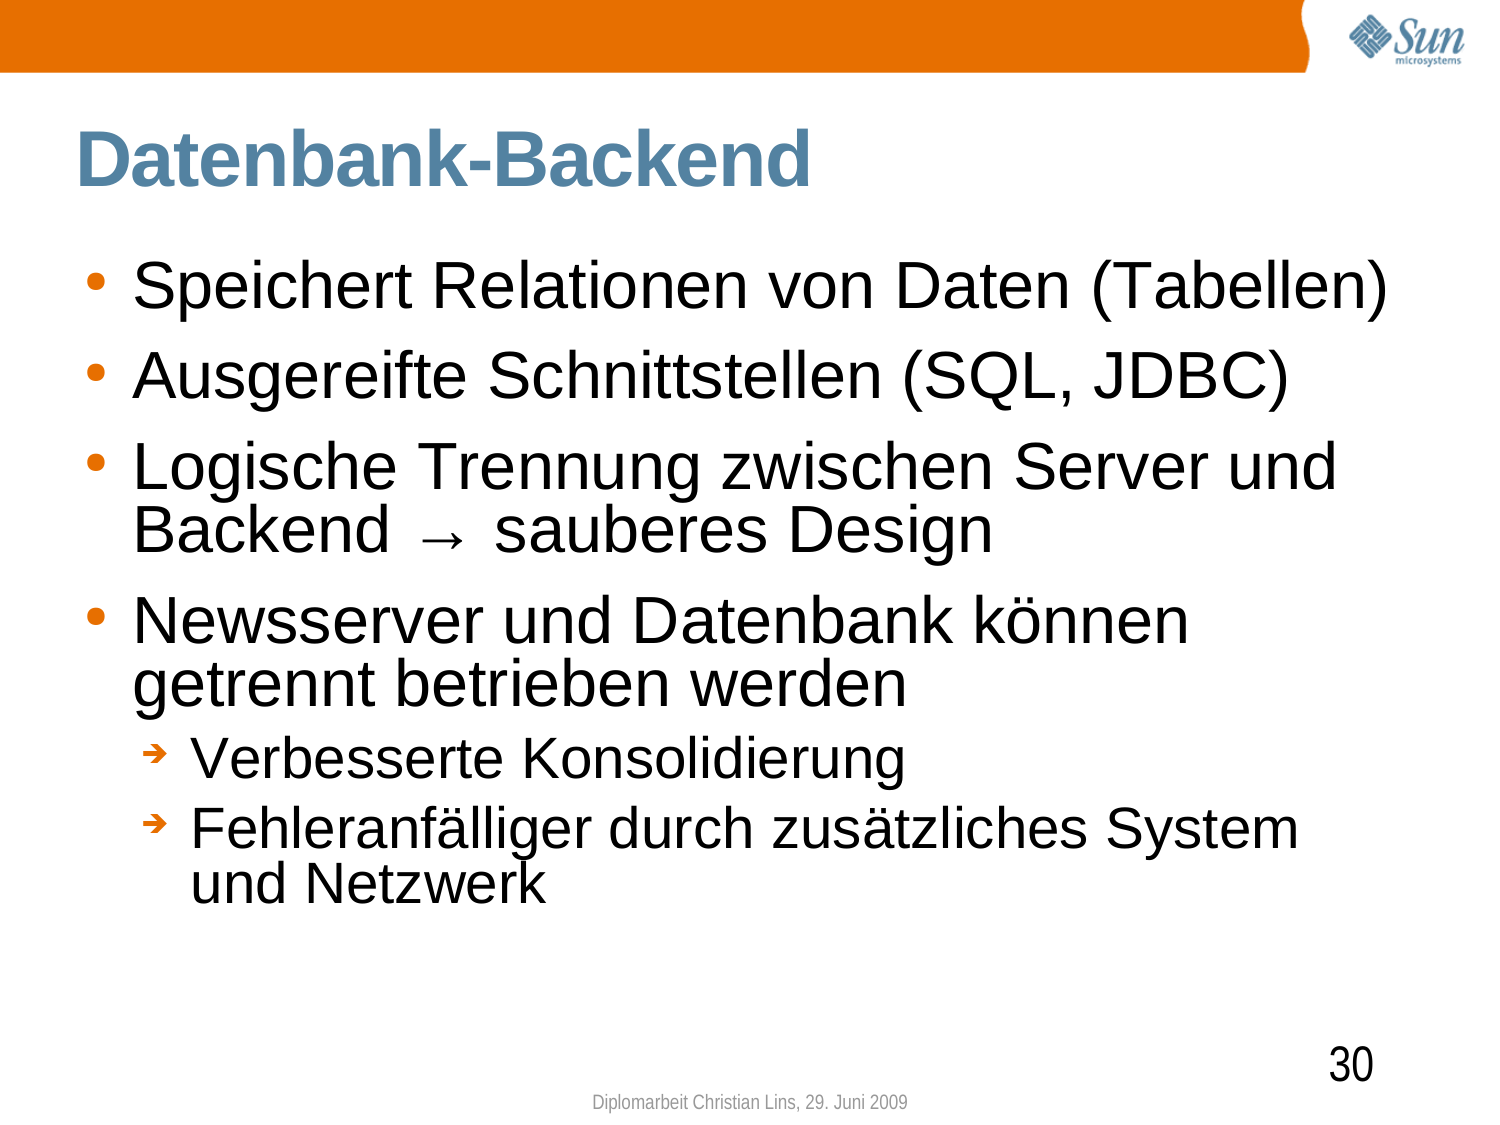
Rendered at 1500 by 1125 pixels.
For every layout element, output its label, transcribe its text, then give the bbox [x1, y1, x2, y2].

list Speichert Relationen von Daten (Tabellen) Ausgereifte Schnittstellen (SQL, JDBC) Logische Trennung zwischen Server und Backend → sauberes Design Newsserver und Datenbank können getrennt betrieben werden Verbesserte Konsolidierung Fehleranfälliger durch zusätzliches System und Netzwerk [64, 257, 1402, 967]
title Datenbank-Backend [75, 122, 1438, 228]
picture [0, 0, 1500, 75]
